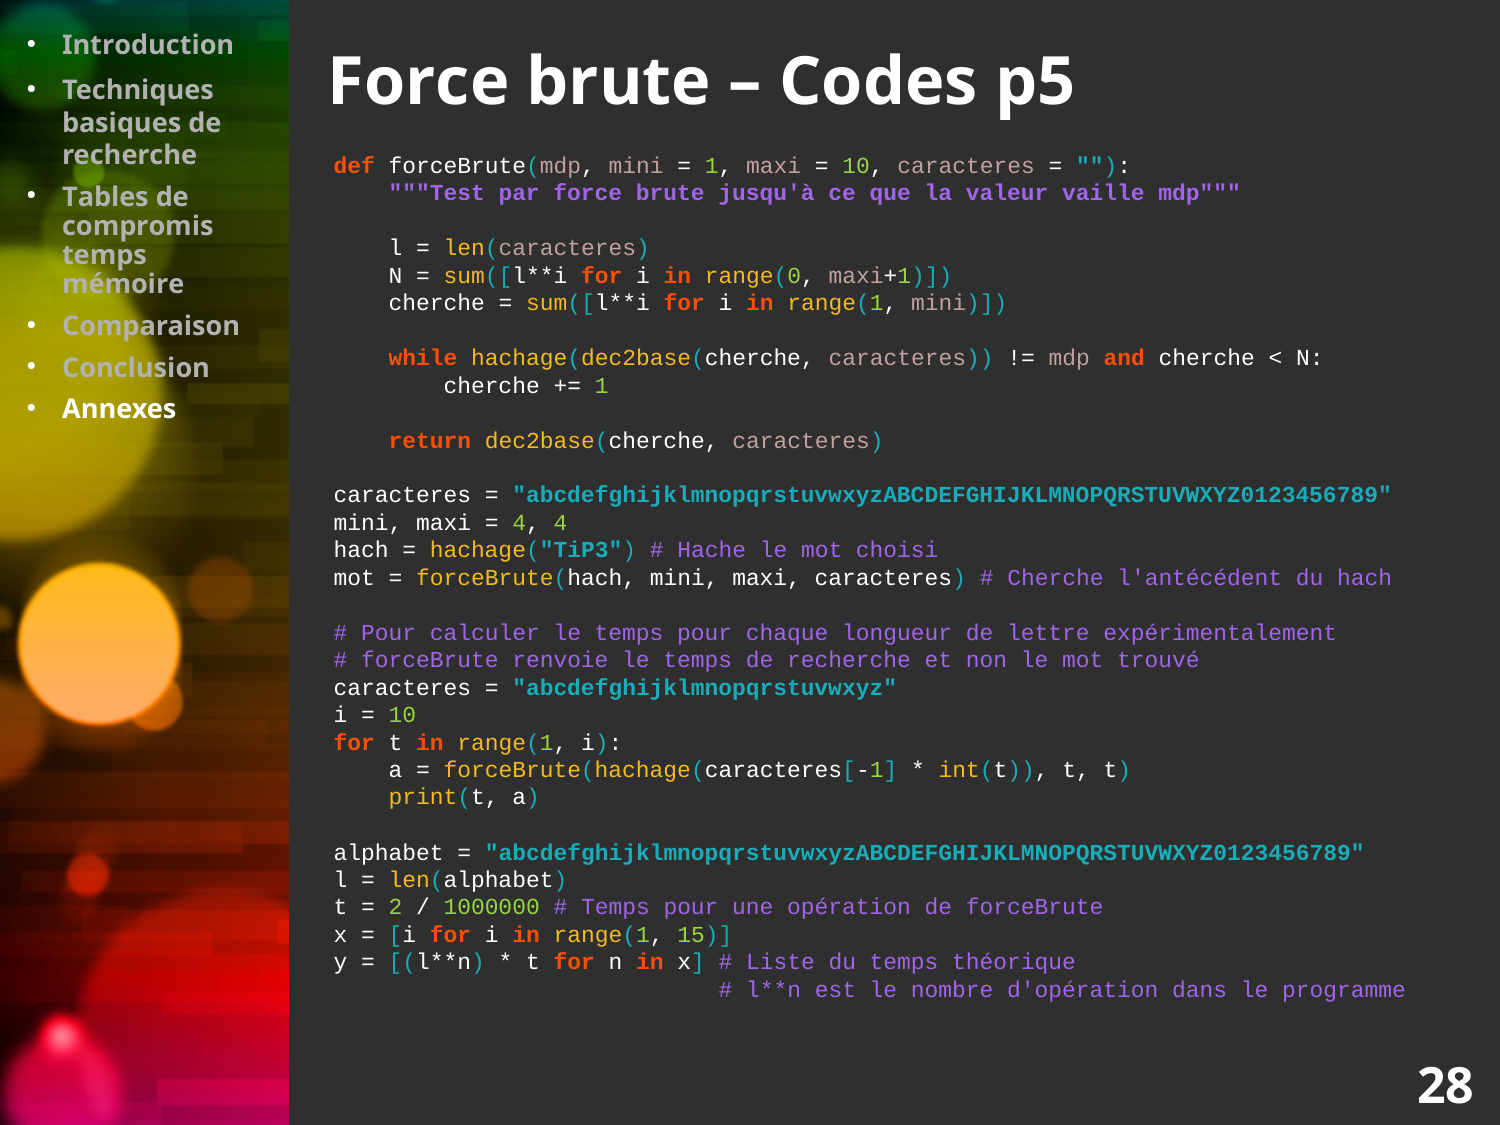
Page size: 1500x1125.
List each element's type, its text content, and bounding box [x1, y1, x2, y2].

text_box Introduction Techniques basiques de recherche Tables de compromis temps mémoire Comparaison Conclusion Annexes [11, 23, 284, 449]
title Force brute – Codes p5 [312, 19, 1471, 138]
text_box <numéro> [1417, 1054, 1500, 1109]
picture [0, 0, 289, 1125]
text_box [289, 0, 1500, 1125]
text_box def forceBrute(mdp, mini = 1, maxi = 10, caracteres = ""): """Test par force brute jusqu'à ce que la valeur vaille mdp""" l = len(caracteres) N = sum([l**i for i in range(0, maxi+1)]) cherche = sum([l**i for i in range(1, mini)]) while hachage(dec2base(cherche, caracteres)) != mdp and cherche < N: cherche += 1 return dec2base(cherche, caracteres) caracteres = "abcdefghijklmnopqrstuvwxyzABCDEFGHIJKLMNOPQRSTUVWXYZ0123456789" mini, maxi = 4, 4 hach = hachage("TiP3") # Hache le mot choisi mot = forceBrute(hach, mini, maxi, caracteres) # Cherche l'antécédent du hach # Pour calculer le temps pour chaque longueur de lettre expérimentalement # forceBrute renvoie le temps de recherche et non le mot trouvé caracteres = "abcdefghijklmnopqrstuvwxyz" i = 10 for t in range(1, i): a = forceBrute(hachage(caracteres[-1] * int(t)), t, t) print(t, a) alphabet = "abcdefghijklmnopqrstuvwxyzABCDEFGHIJKLMNOPQRSTUVWXYZ0123456789" l = len(alphabet) t = 2 / 1000000 # Temps pour une opération de forceBrute x = [i for i in range(1, 15)] y = [(l**n) * t for n in x] # Liste du temps théorique # l**n est le nombre d'opération dans le programme [318, 143, 1453, 1093]
